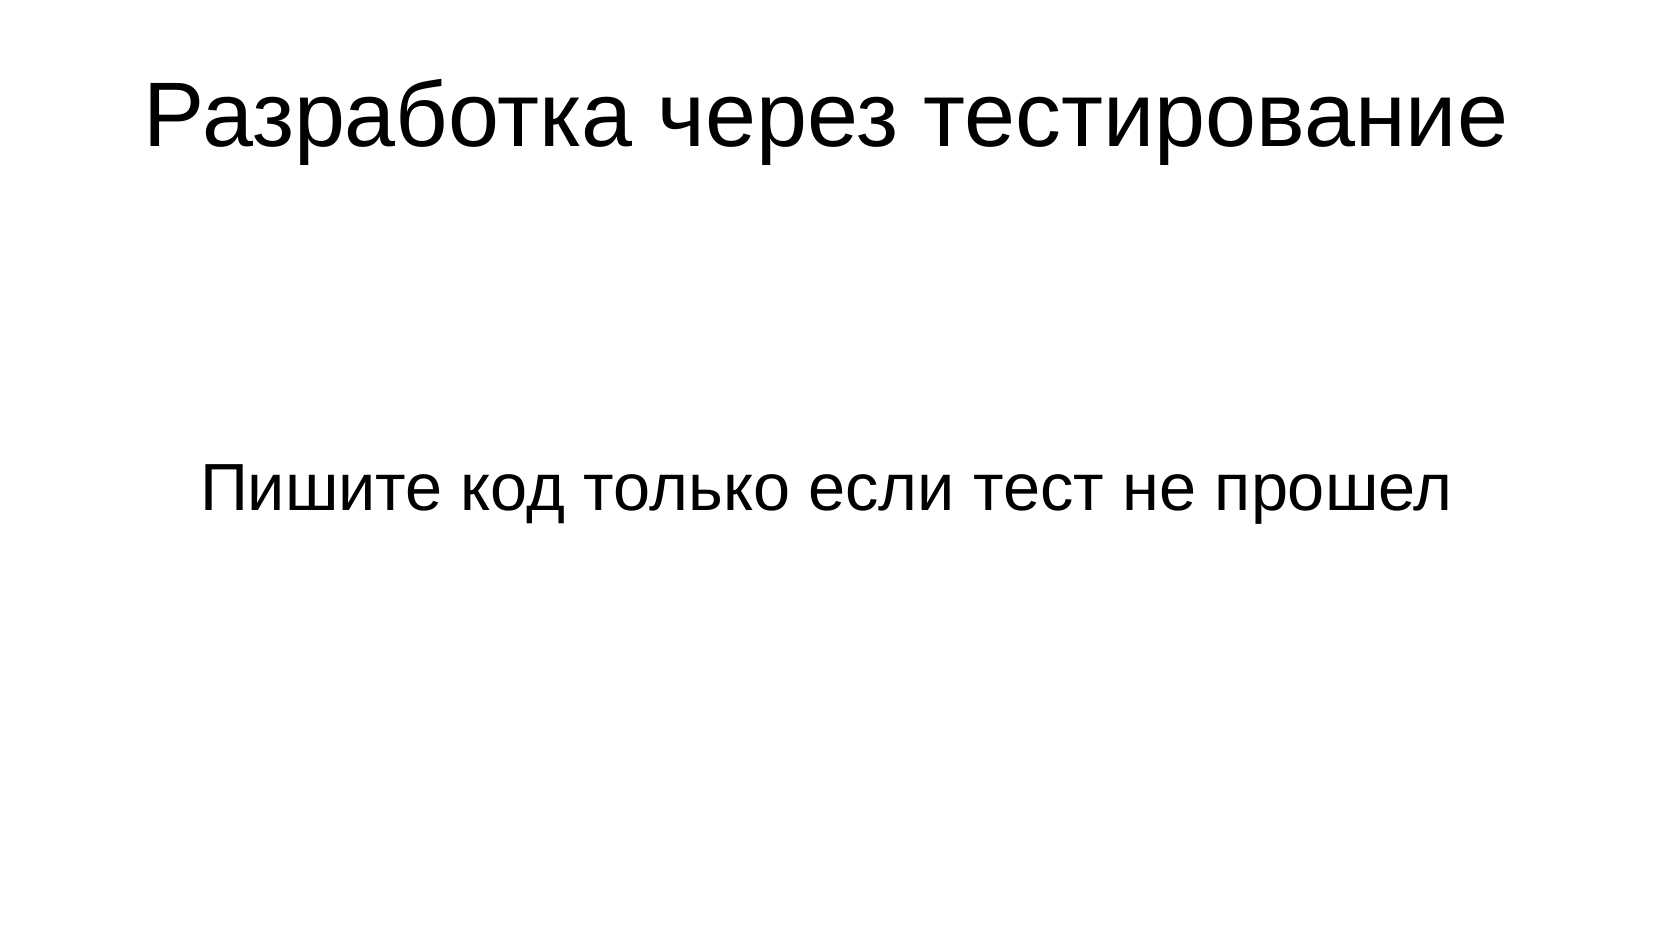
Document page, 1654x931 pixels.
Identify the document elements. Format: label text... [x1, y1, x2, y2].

title Разработка через тестирование [82, 37, 1571, 193]
subtitle Пишите код только если тест не прошел [82, 217, 1571, 758]
